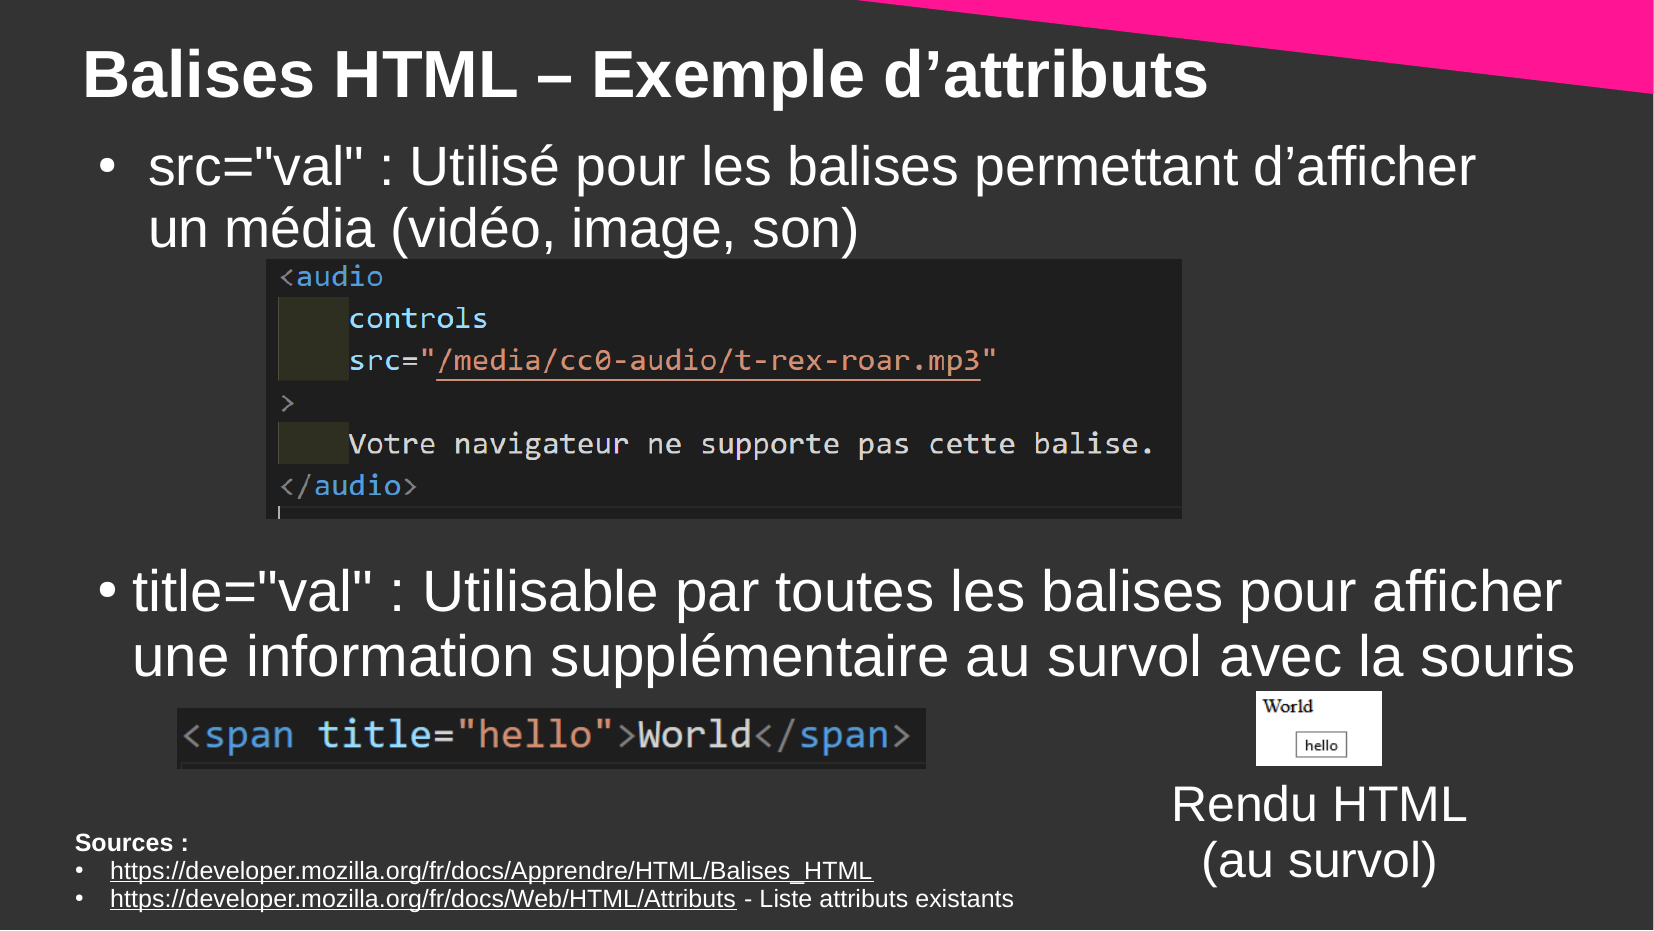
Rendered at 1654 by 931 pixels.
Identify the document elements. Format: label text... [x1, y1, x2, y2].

picture [266, 259, 1182, 519]
text_box title="val" : Utilisable par toutes les balises pour afficher une information supplémentaire au survol avec la souris [82, 551, 1635, 762]
picture [1256, 691, 1382, 766]
list src="val" : Utilisé pour les balises permettant d’afficher un média (vidéo, image, son) [80, 135, 1545, 260]
picture [177, 708, 926, 769]
title Rendu HTML (au survol) [1124, 776, 1515, 821]
text_box [856, 0, 1654, 95]
text_box Sources : https://developer.mozilla.org/fr/docs/Apprendre/HTML/Balises_HTML https://developer.mozilla.org/fr/docs/Web/HTML/Attributs - Liste attributs existants [60, 821, 1546, 921]
title Balises HTML – Exemple d’attributs [82, 37, 1323, 122]
